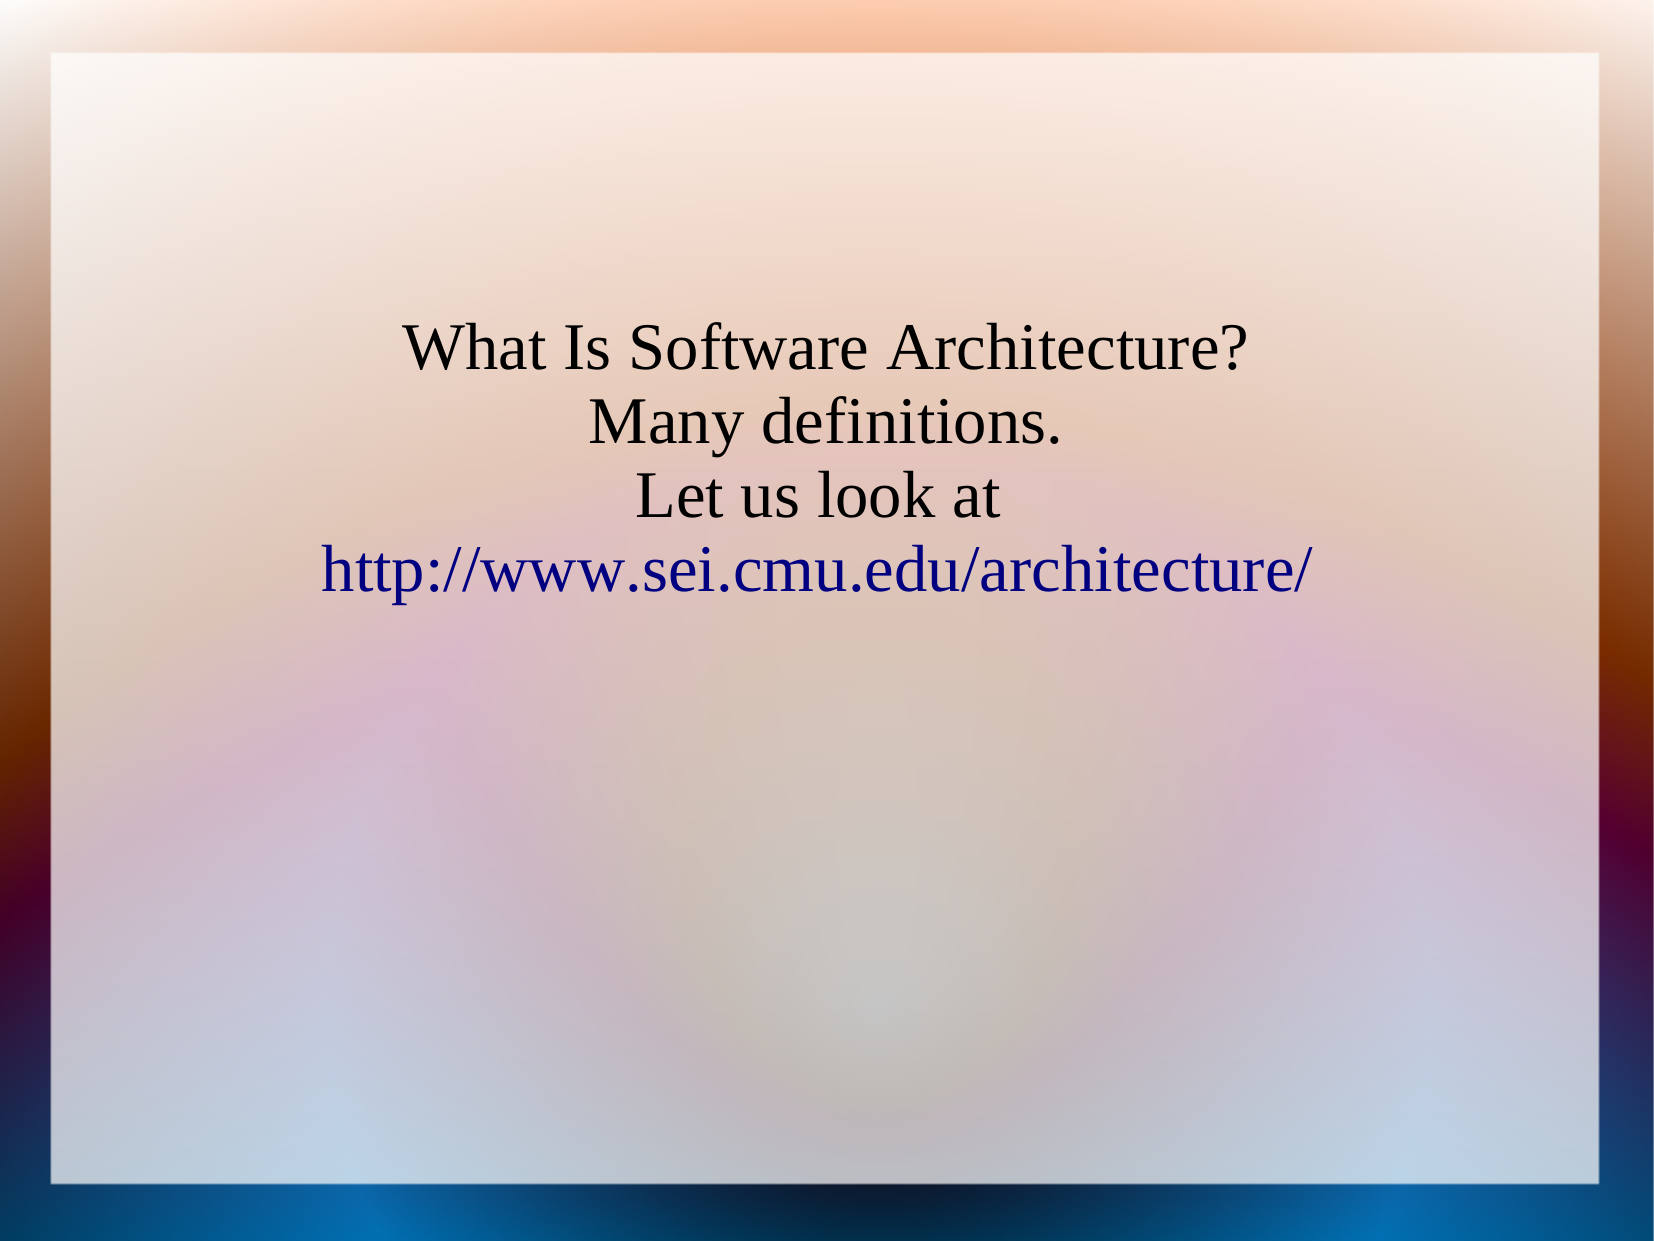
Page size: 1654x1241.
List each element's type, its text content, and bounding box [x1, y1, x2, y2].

subtitle What Is Software Architecture? Many definitions. Let us look at http://www.sei.cmu.edu/architecture/ [82, 55, 1571, 1010]
picture [0, 0, 1654, 1241]
